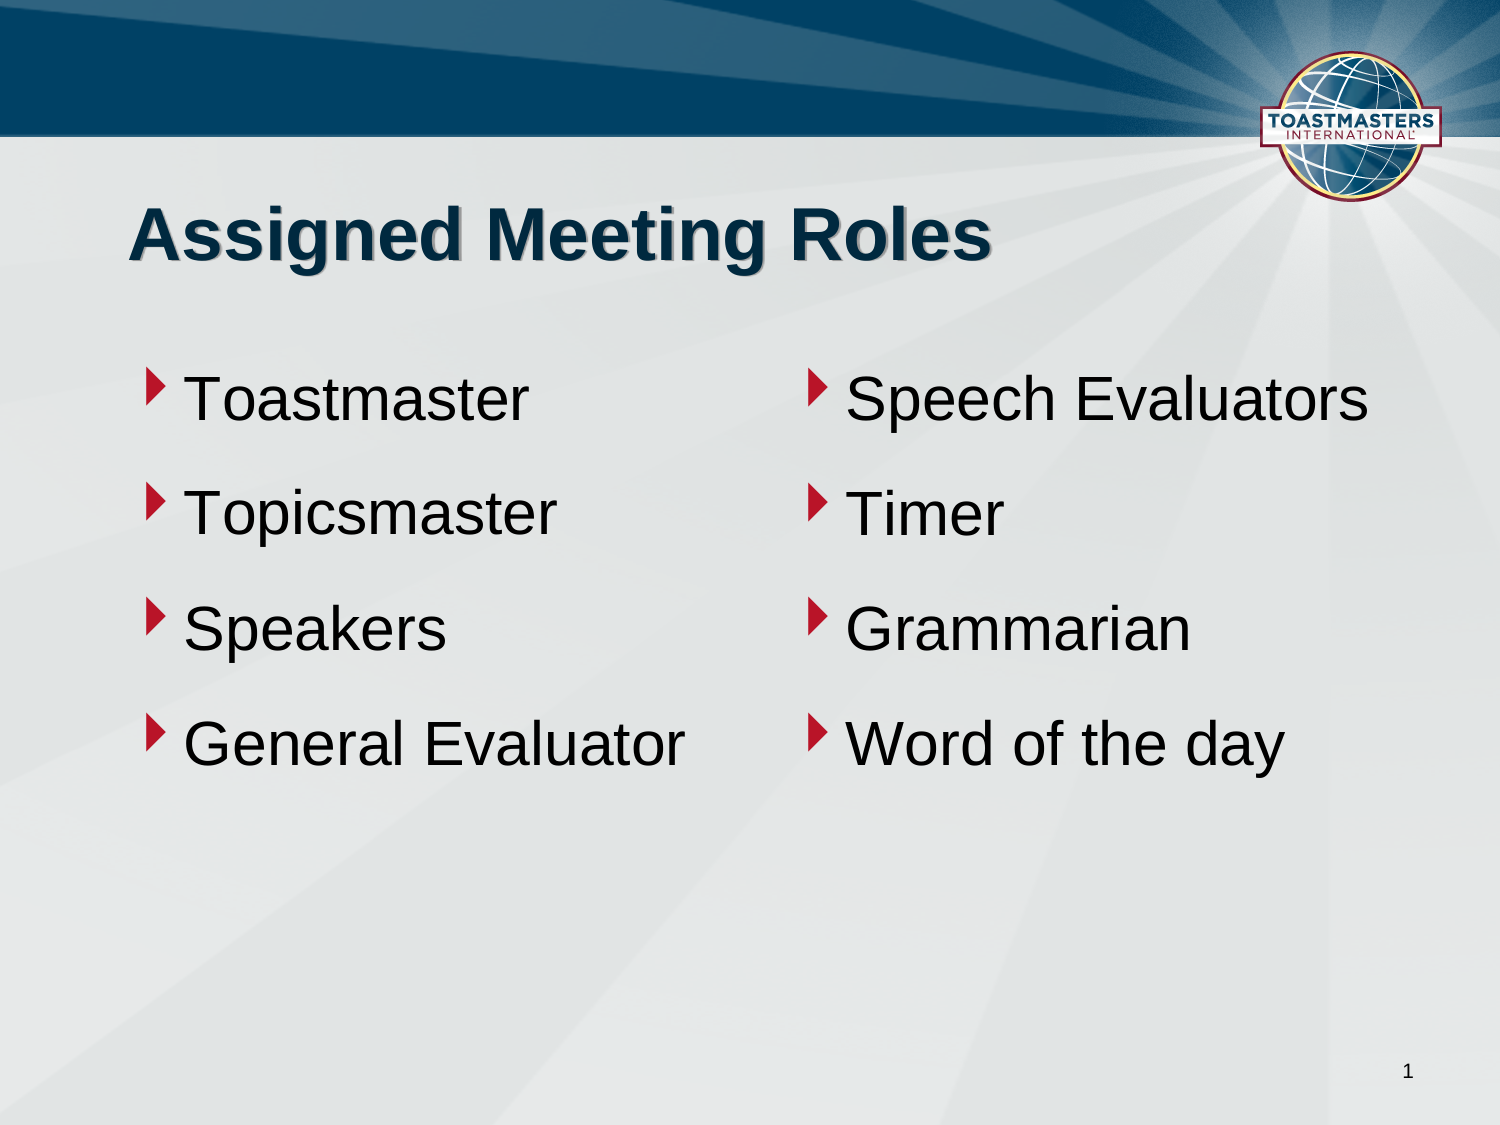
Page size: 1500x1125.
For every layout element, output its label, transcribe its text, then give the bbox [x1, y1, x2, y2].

list Toastmaster Topicsmaster Speakers General Evaluator [112, 350, 750, 1026]
picture [0, 0, 1500, 1125]
title Assigned Meeting Roles [112, 149, 1388, 325]
text_box Speech Evaluators Timer Grammarian Word of the day [774, 350, 1413, 1026]
text_box 1 [1387, 1050, 1428, 1091]
